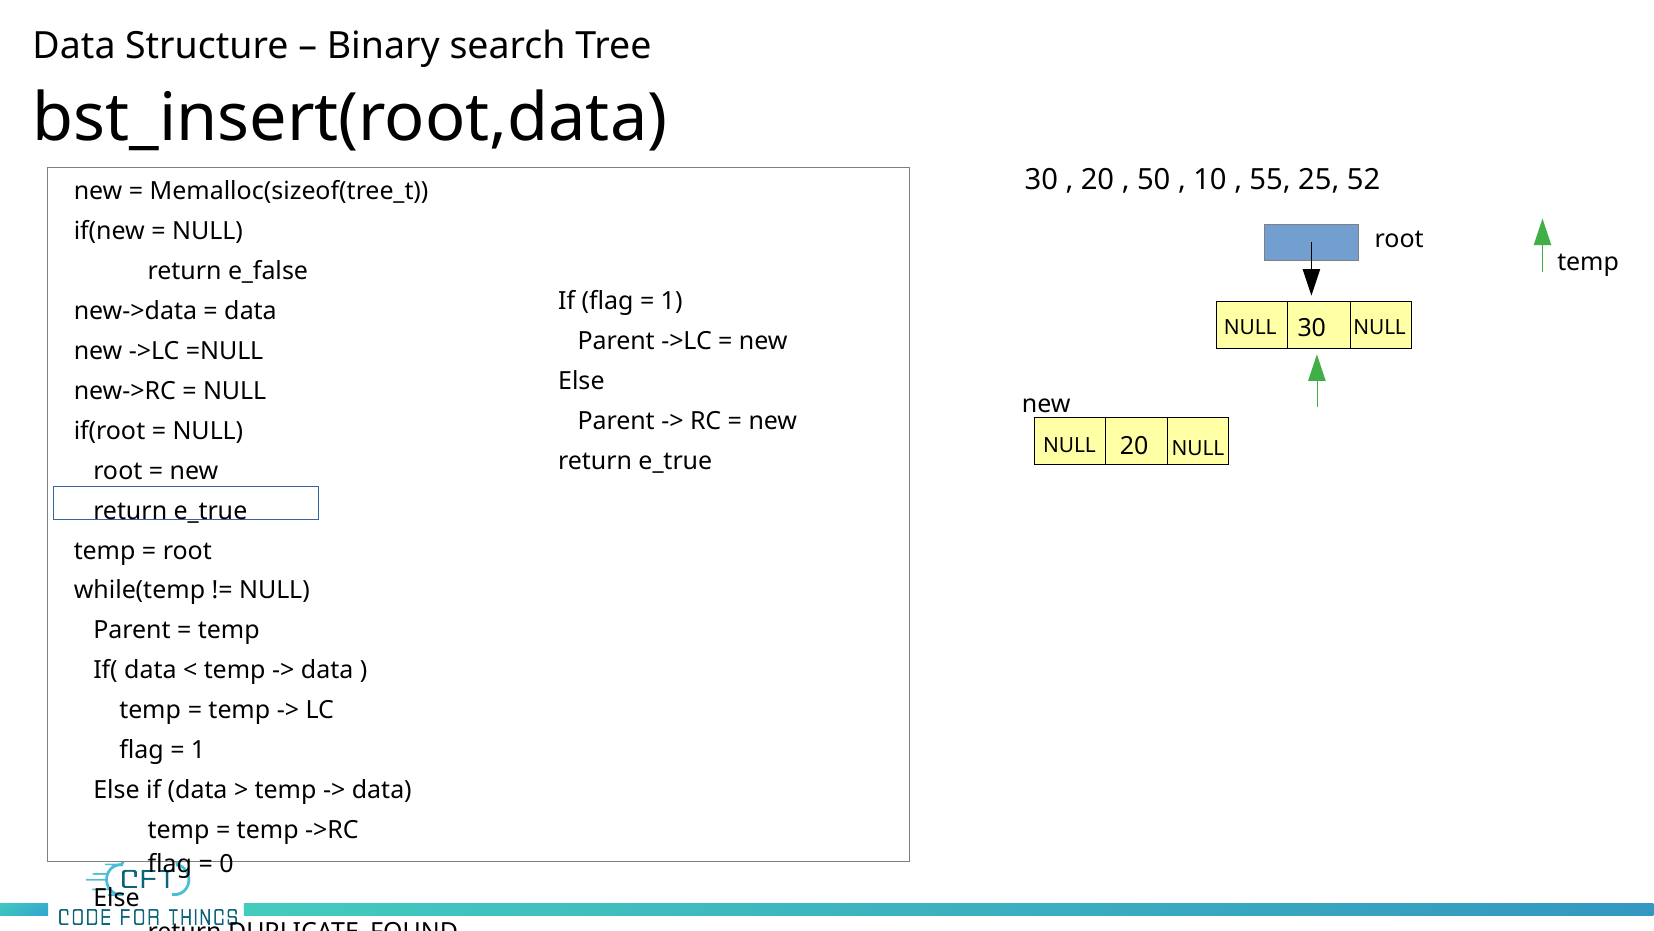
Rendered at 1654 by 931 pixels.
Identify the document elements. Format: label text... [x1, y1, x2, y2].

text_box [47, 167, 59, 862]
title Data Structure – Binary search Tree bst_insert(root,data) [32, 12, 1184, 166]
text_box If (flag = 1) Parent ->LC = new Else Parent -> RC = new return e_true [543, 275, 863, 496]
text_box 30 , 20 , 50 , 10 , 55, 25, 52 [1009, 141, 1536, 201]
text_box NULL [1156, 425, 1241, 465]
text_box [1288, 344, 1350, 349]
text_box new [1007, 378, 1089, 423]
text_box [1168, 417, 1229, 425]
text_box new = Memalloc(sizeof(tree_t)) if(new = NULL) return e_false new->data = data new ->LC =NULL new->RC = NULL if(root = NULL) root = new return e_true temp = root while(temp != NULL) Parent = temp If( data < temp -> data ) temp = temp -> LC flag = 1 Else if (data > temp -> data) temp = temp ->RC flag = 0 Else return DUPLICATE_FOUND [59, 166, 603, 866]
text_box [603, 167, 910, 862]
text_box [1264, 224, 1359, 261]
text_box NULL [1209, 304, 1293, 344]
text_box [1351, 344, 1412, 349]
text_box 20 [1105, 420, 1167, 465]
text_box temp [1542, 236, 1638, 281]
text_box NULL [1028, 423, 1112, 463]
text_box NULL [1338, 304, 1430, 344]
text_box root [1359, 212, 1440, 258]
text_box [1216, 344, 1287, 349]
text_box 30 [1282, 302, 1345, 347]
picture [59, 866, 237, 925]
text_box [1089, 417, 1105, 423]
